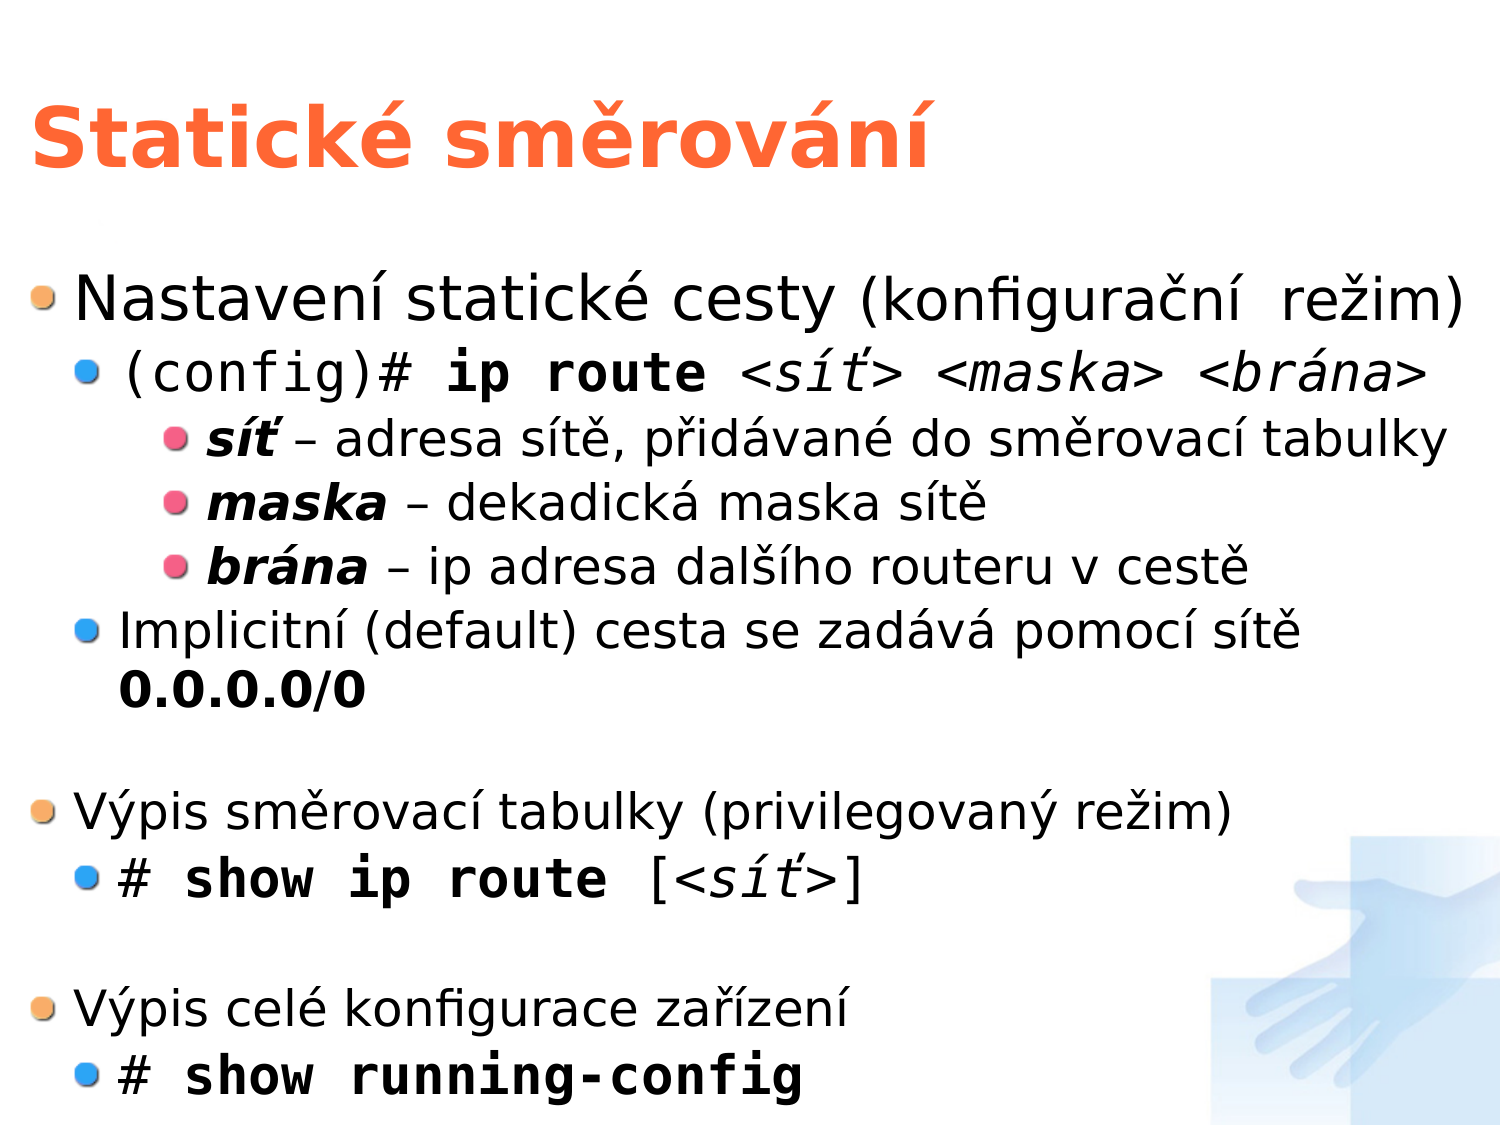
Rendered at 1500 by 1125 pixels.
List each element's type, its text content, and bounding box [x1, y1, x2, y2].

list Nastavení statické cesty (konfigurační režim) (config)# ip route <síť> <maska> <brána> síť – adresa sítě, přidávané do směrovací tabulky maska – dekadická maska sítě brána – ip adresa dalšího routeru v cestě Implicitní (default) cesta se zadává pomocí sítě 0.0.0.0/0 Výpis směrovací tabulky (privilegovaný režim) # show ip route [<síť>] Výpis celé konfigurace zařízení # show running-config [29, 262, 1477, 1119]
picture [0, 0, 1500, 1125]
title Statické směrování [29, 21, 1477, 257]
